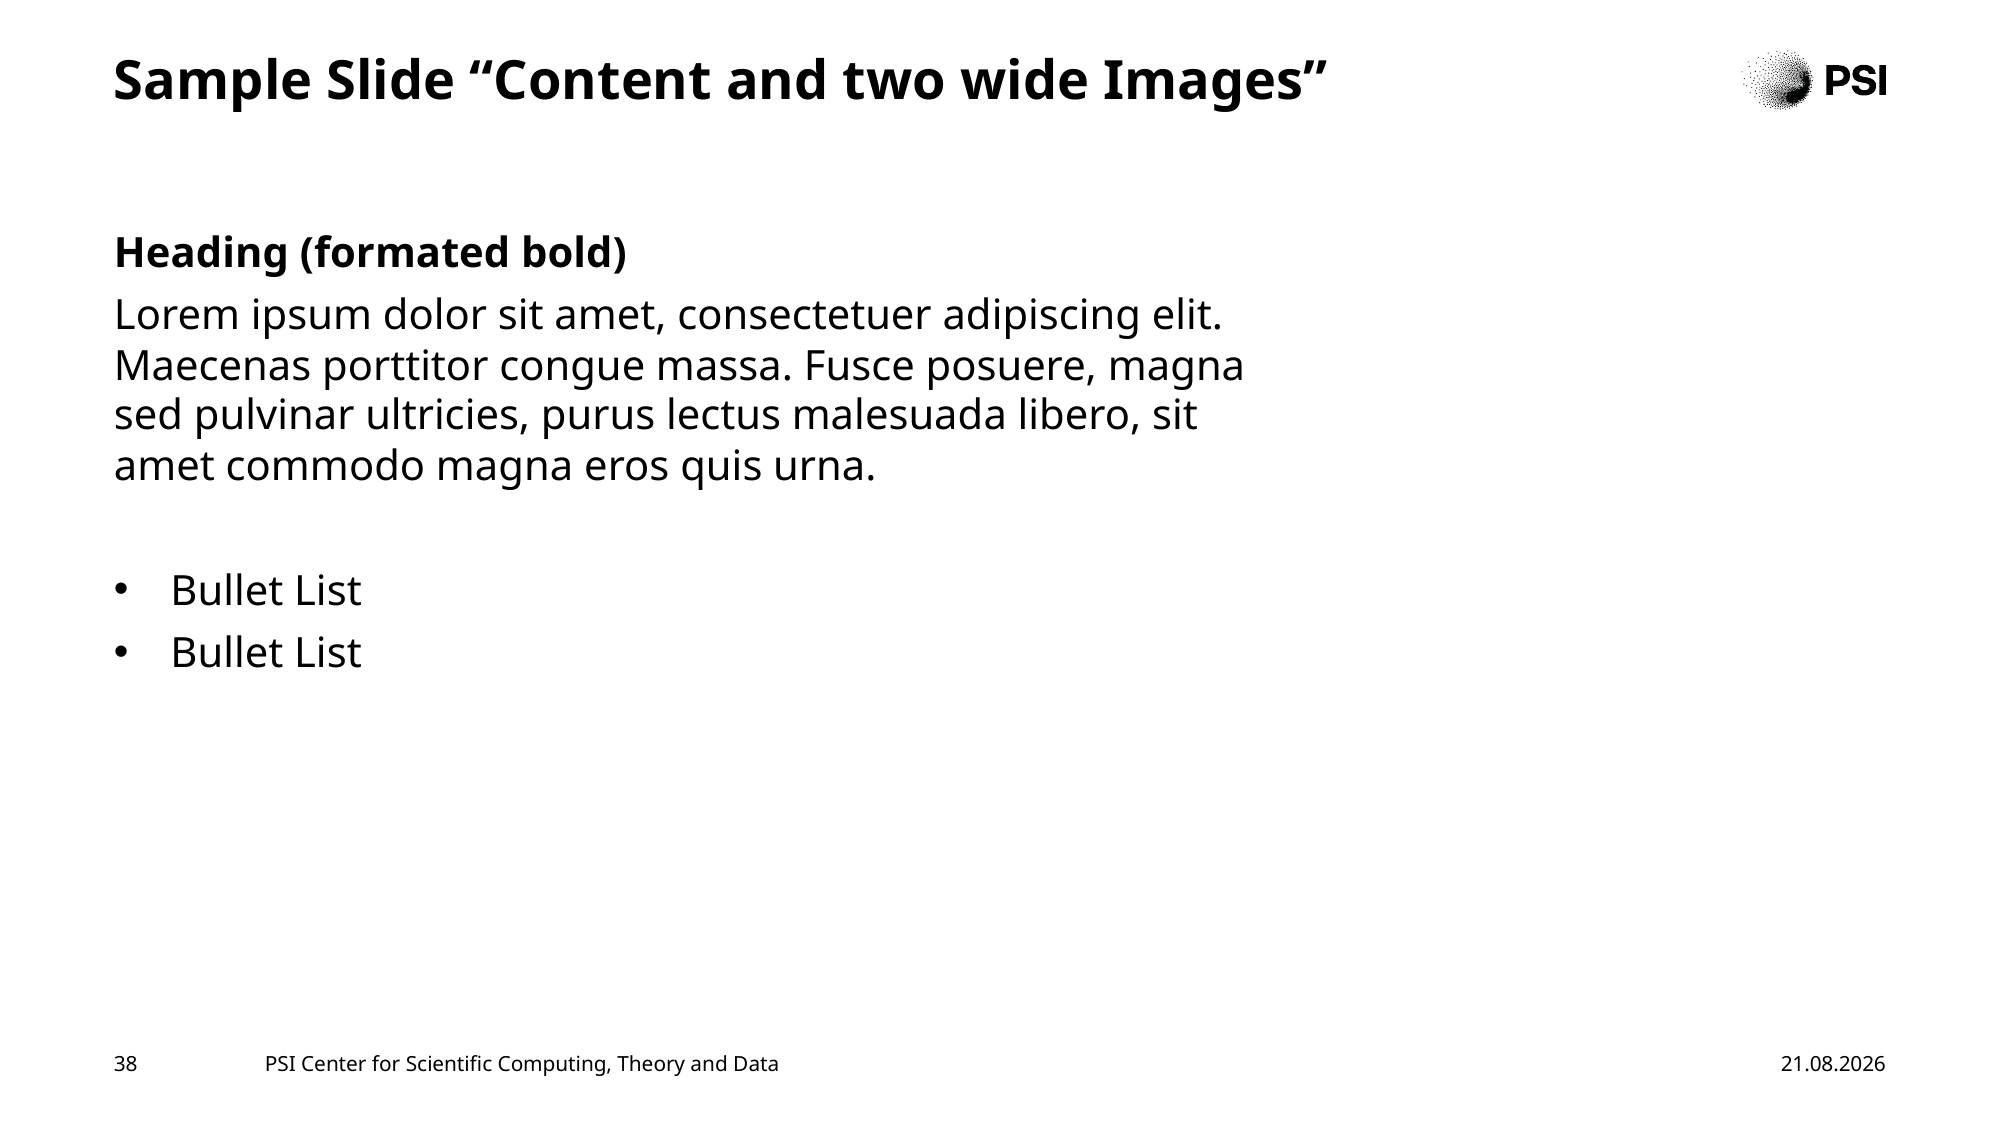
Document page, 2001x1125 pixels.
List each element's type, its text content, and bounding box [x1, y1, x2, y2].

title Sample Slide “Content and two wide Images” [114, 45, 1585, 179]
list Heading (formated bold) Lorem ipsum dolor sit amet, consectetuer adipiscing elit. Maecenas porttitor congue massa. Fusce posuere, magna sed pulvinar ultricies, purus lectus malesuada libero, sit amet commodo magna eros quis urna. Bullet List Bullet List [114, 225, 1284, 988]
